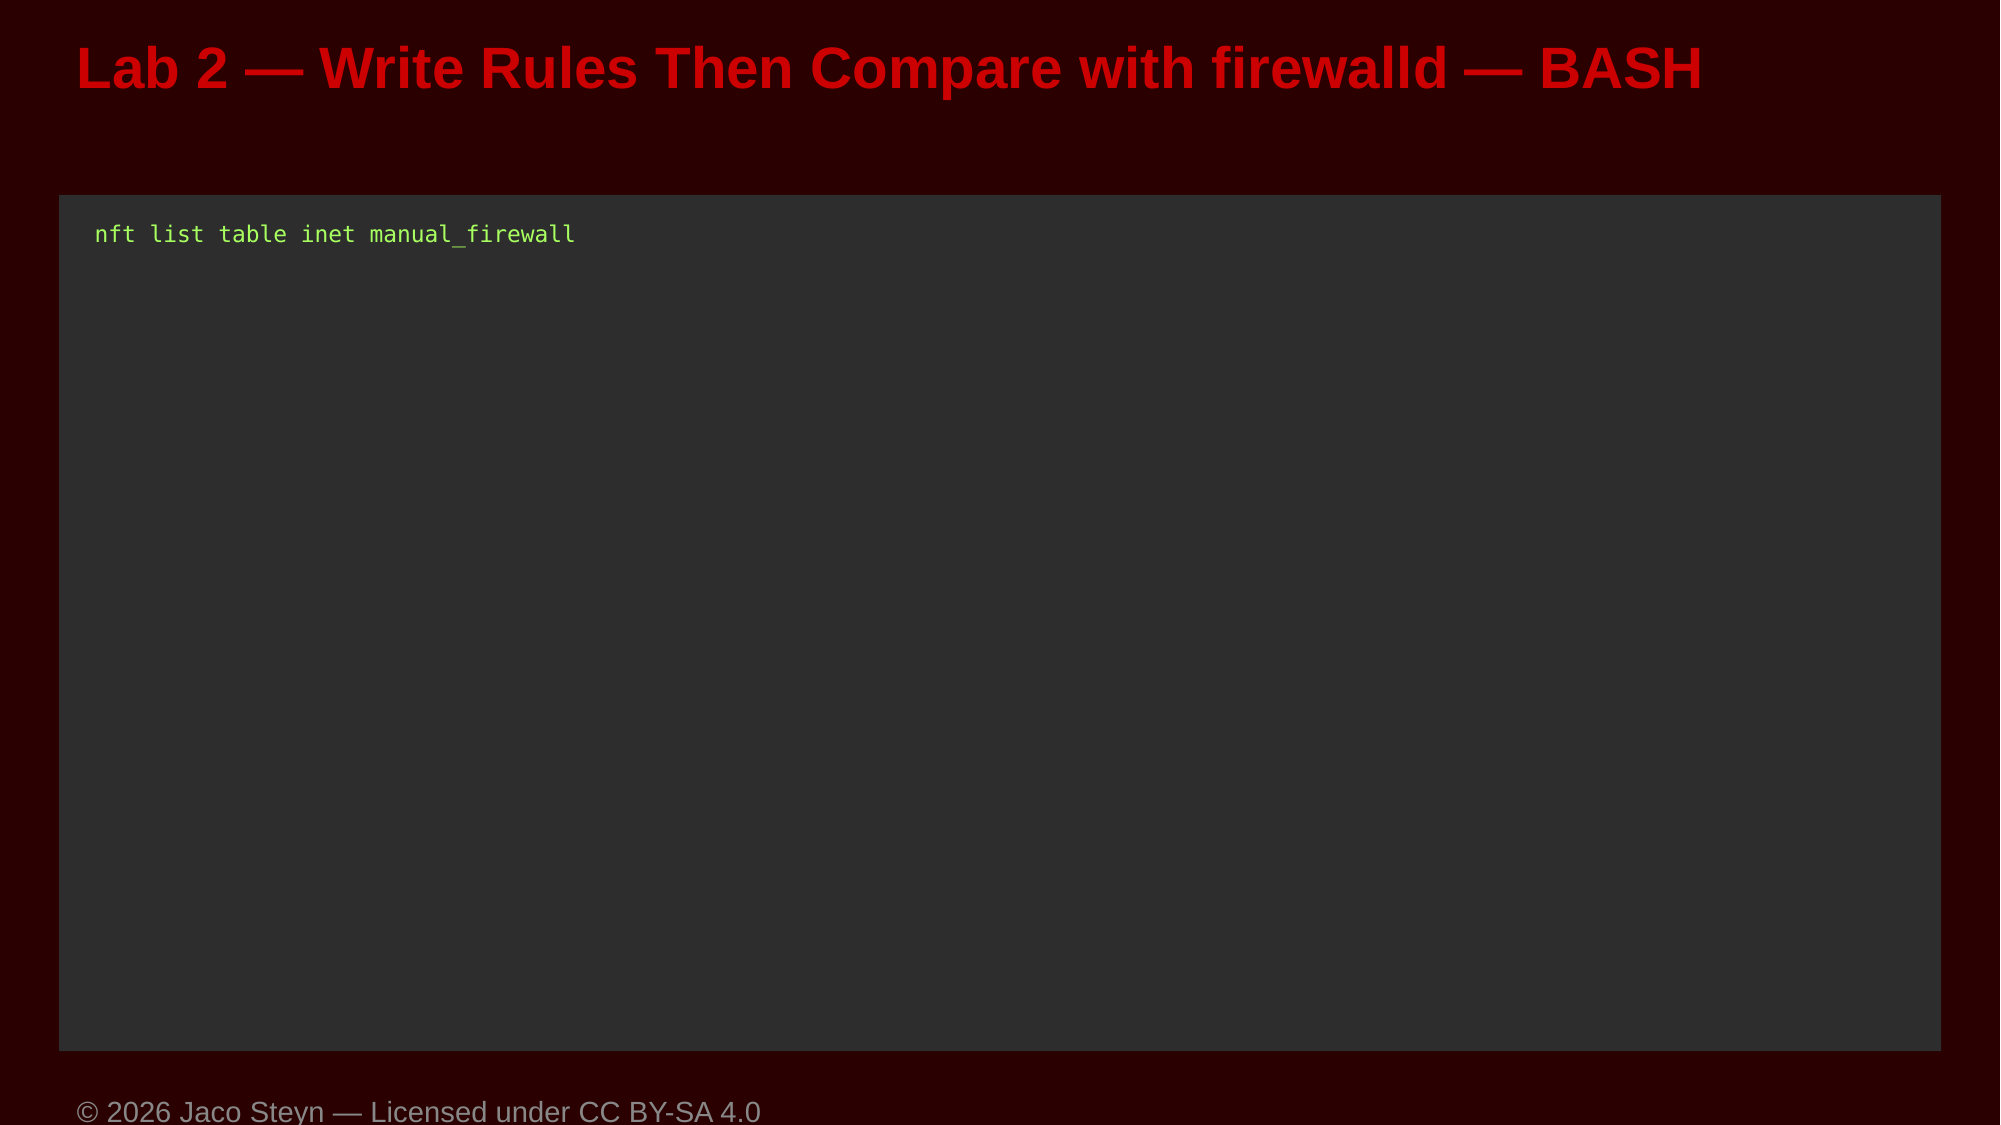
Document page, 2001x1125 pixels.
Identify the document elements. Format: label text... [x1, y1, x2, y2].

text_box © 2026 Jaco Steyn — Licensed under CC BY-SA 4.0 [59, 1083, 1942, 1120]
text_box nft list table inet manual_firewall [59, 194, 1942, 1052]
text_box Lab 2 — Write Rules Then Compare with firewalld — BASH [59, 23, 1942, 178]
